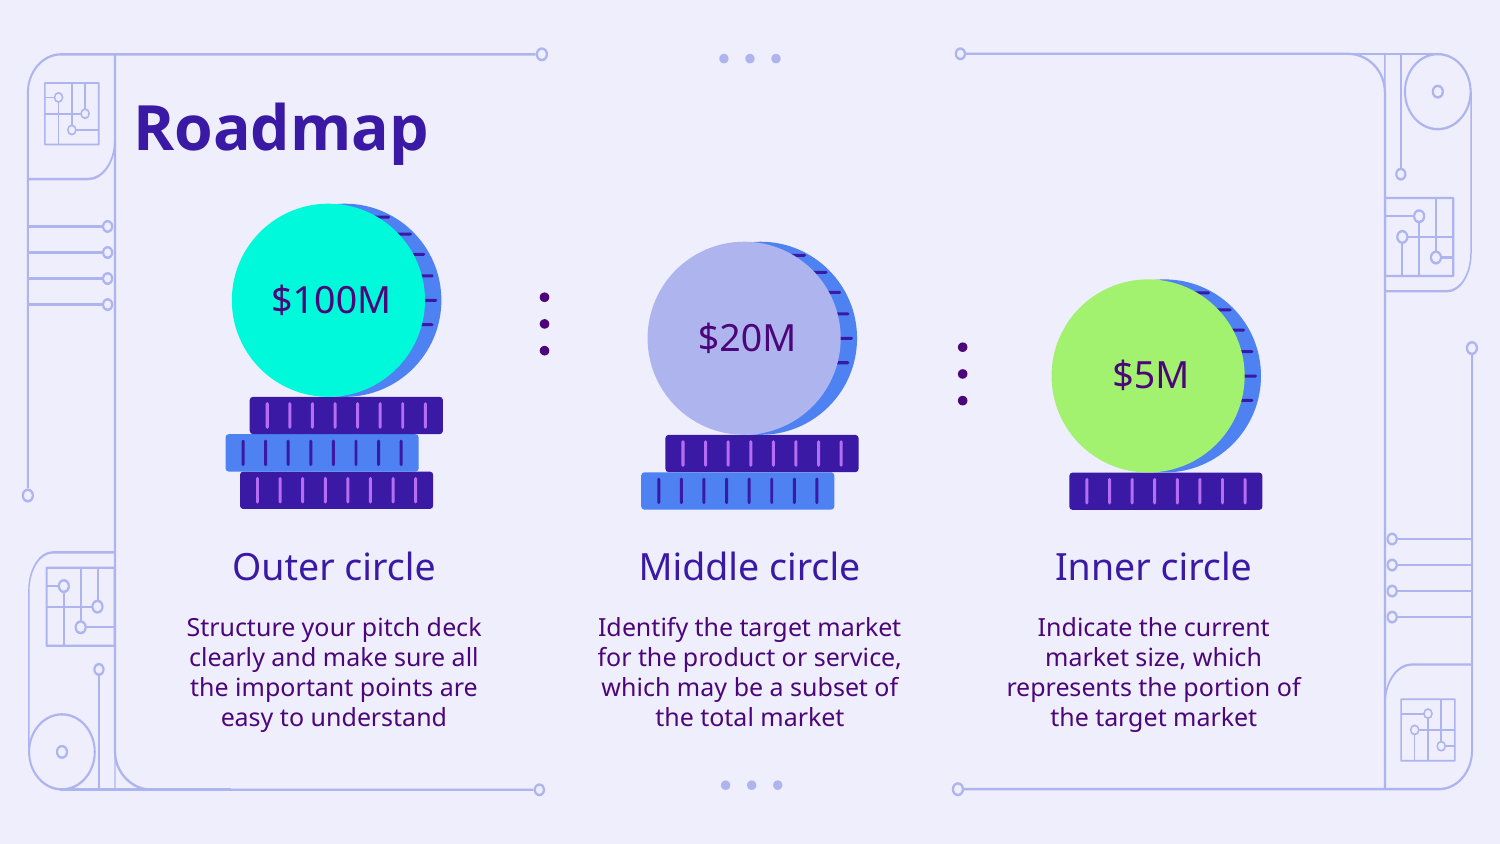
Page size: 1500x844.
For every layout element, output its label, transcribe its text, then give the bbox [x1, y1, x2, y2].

text_box Inner circle [978, 530, 1329, 604]
text_box [957, 369, 968, 379]
text_box $100M [240, 269, 423, 336]
text_box [641, 241, 859, 510]
text_box Middle circle [575, 530, 925, 604]
text_box [225, 203, 443, 509]
text_box Identify the target market for the product or service, which may be a subset of the total market [575, 604, 925, 744]
text_box [957, 395, 968, 406]
text_box [539, 345, 550, 356]
text_box $5M [1059, 345, 1243, 412]
text_box [957, 342, 968, 353]
text_box [1051, 279, 1263, 510]
text_box Indicate the current market size, which represents the portion of the target market [979, 604, 1329, 744]
text_box [539, 319, 550, 329]
text_box $20M [655, 307, 839, 374]
text_box [539, 292, 550, 303]
text_box Outer circle [159, 530, 509, 604]
title Roadmap [118, 72, 1382, 167]
text_box Structure your pitch deck clearly and make sure all the important points are easy to understand [159, 596, 510, 744]
